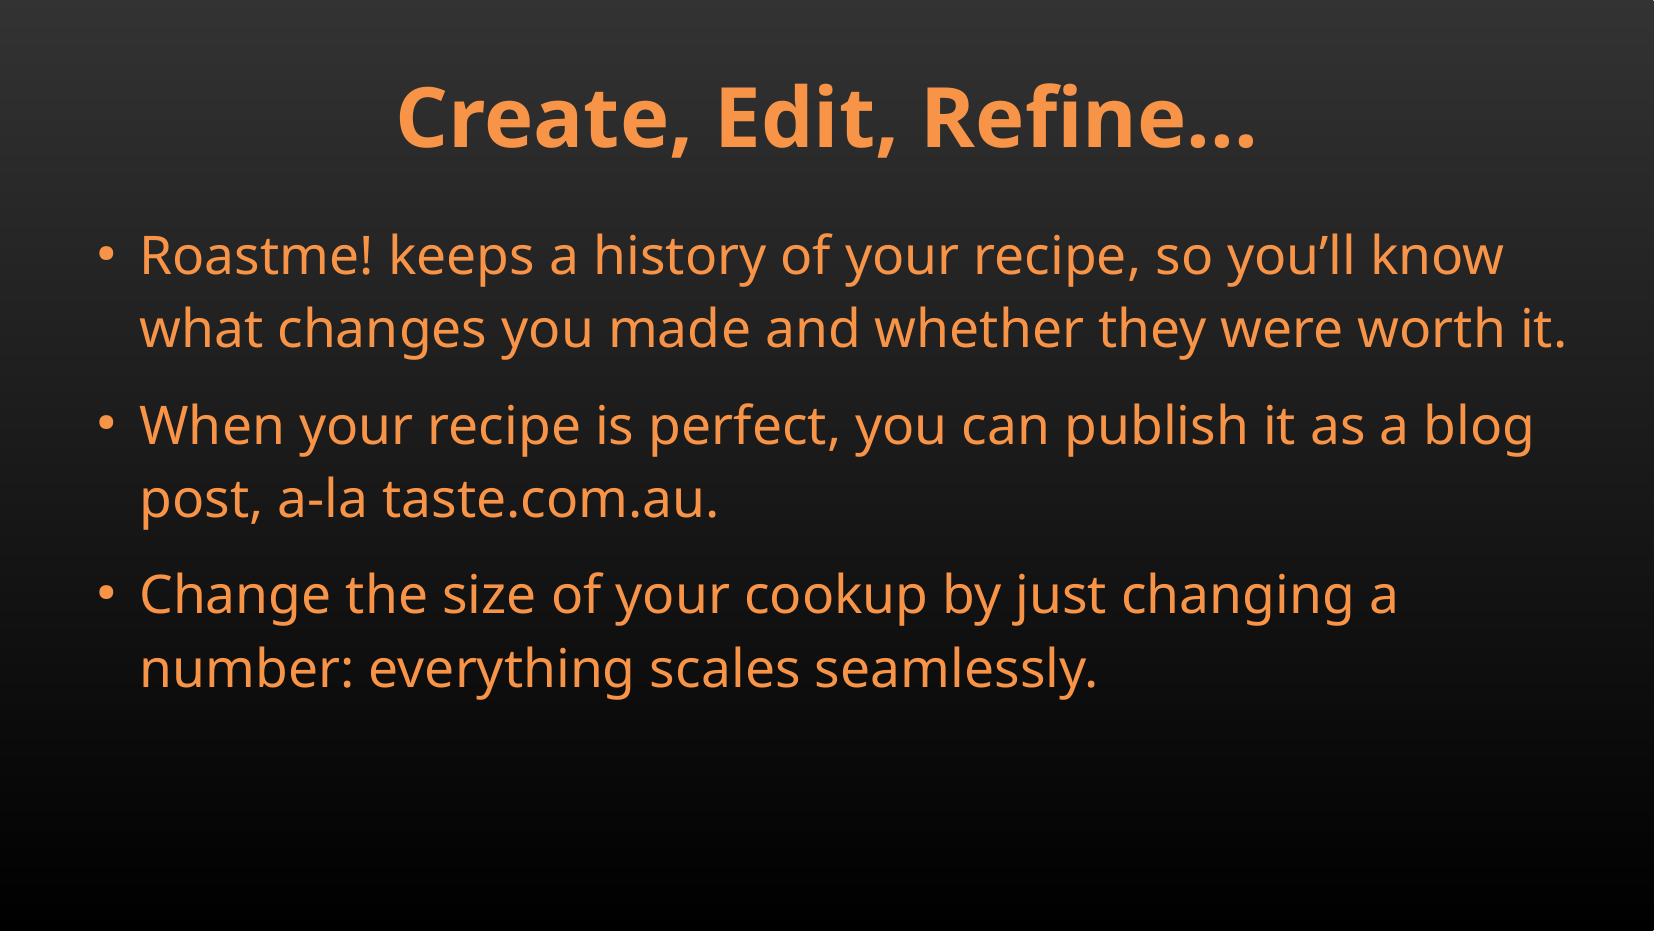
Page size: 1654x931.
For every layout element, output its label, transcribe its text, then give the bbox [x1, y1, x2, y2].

title Create, Edit, Refine... [82, 37, 1571, 193]
list Roastme! keeps a history of your recipe, so you’ll know what changes you made and whether they were worth it. When your recipe is perfect, you can publish it as a blog post, a-la taste.com.au. Change the size of your cookup by just changing a number: everything scales seamlessly. [82, 217, 1571, 758]
